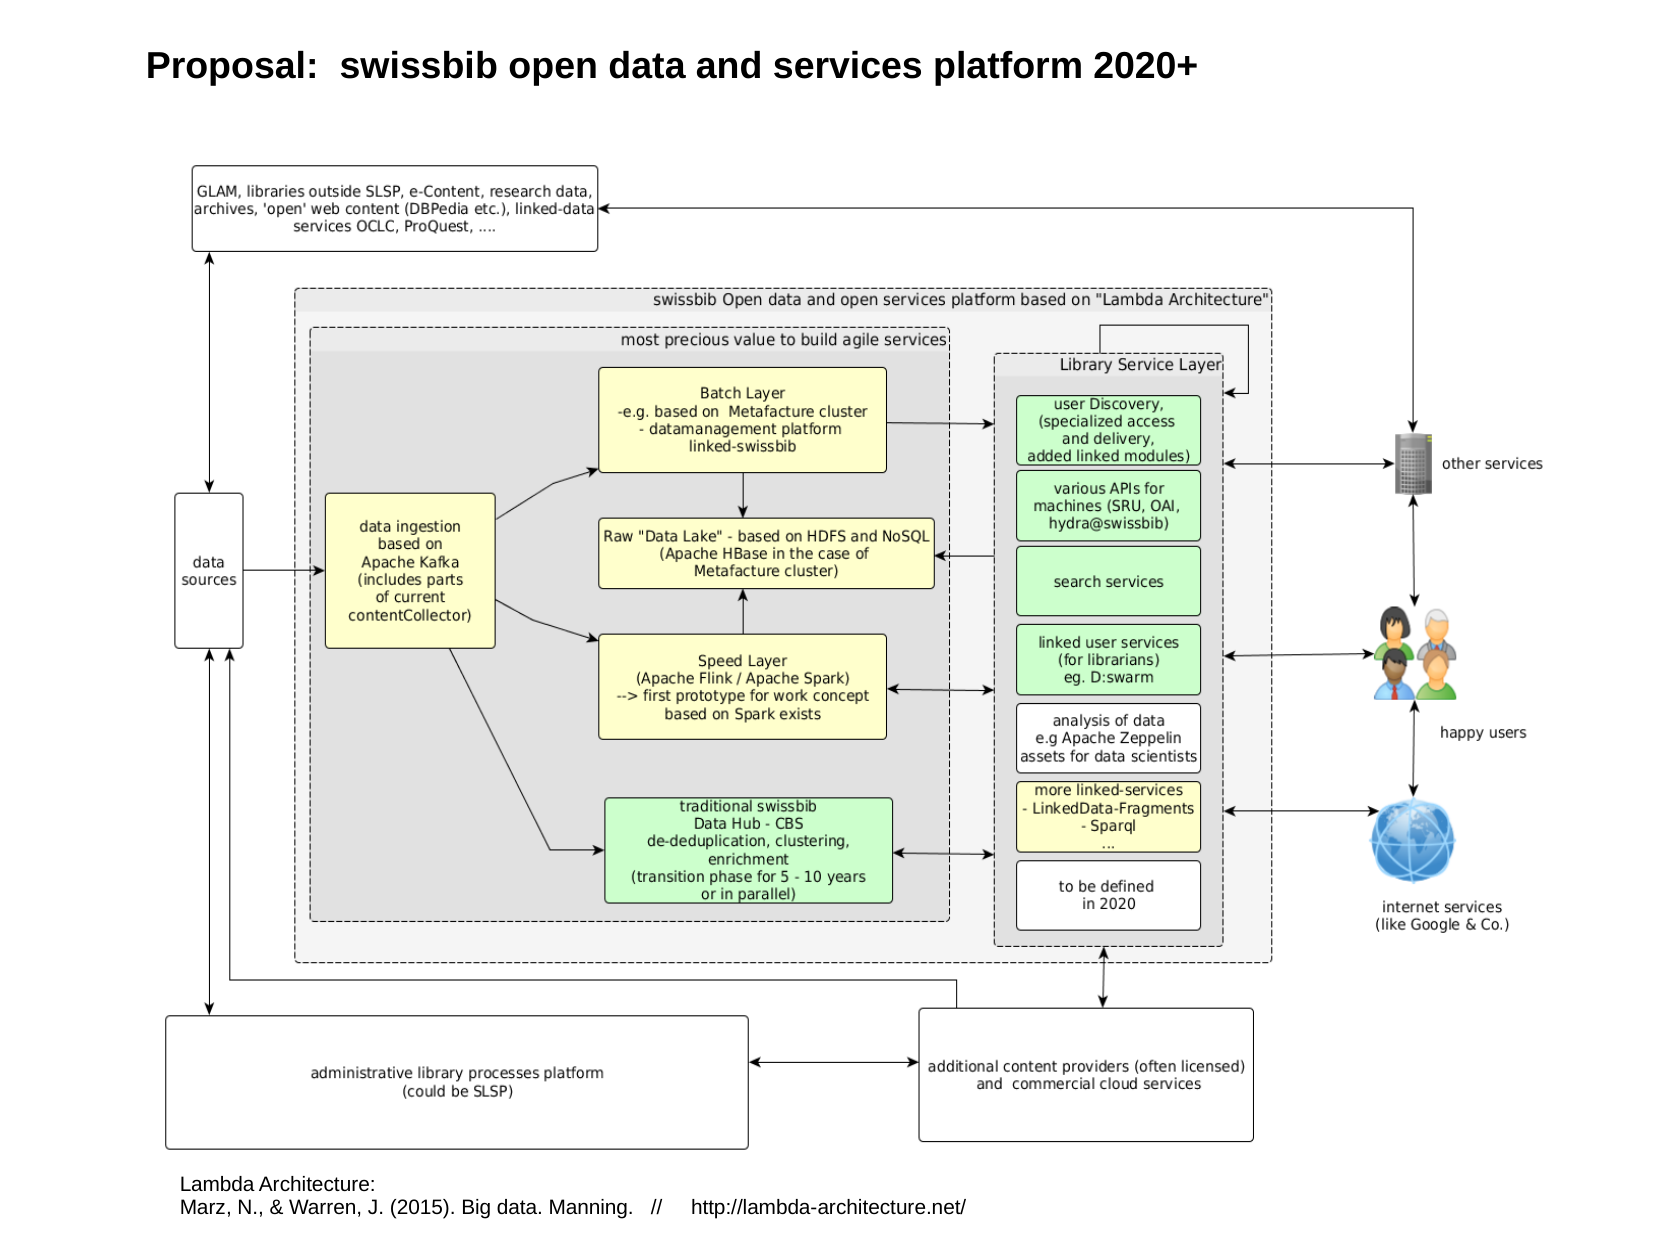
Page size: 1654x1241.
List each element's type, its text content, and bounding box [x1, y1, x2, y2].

text_box Lambda Architecture: Marz, N., & Warren, J. (2015). Big data. Manning. // http://lambda-architecture.net/ [165, 1165, 1111, 1228]
picture [150, 149, 1561, 1166]
list Proposal: swissbib open data and services platform 2020+ [75, 45, 1564, 145]
